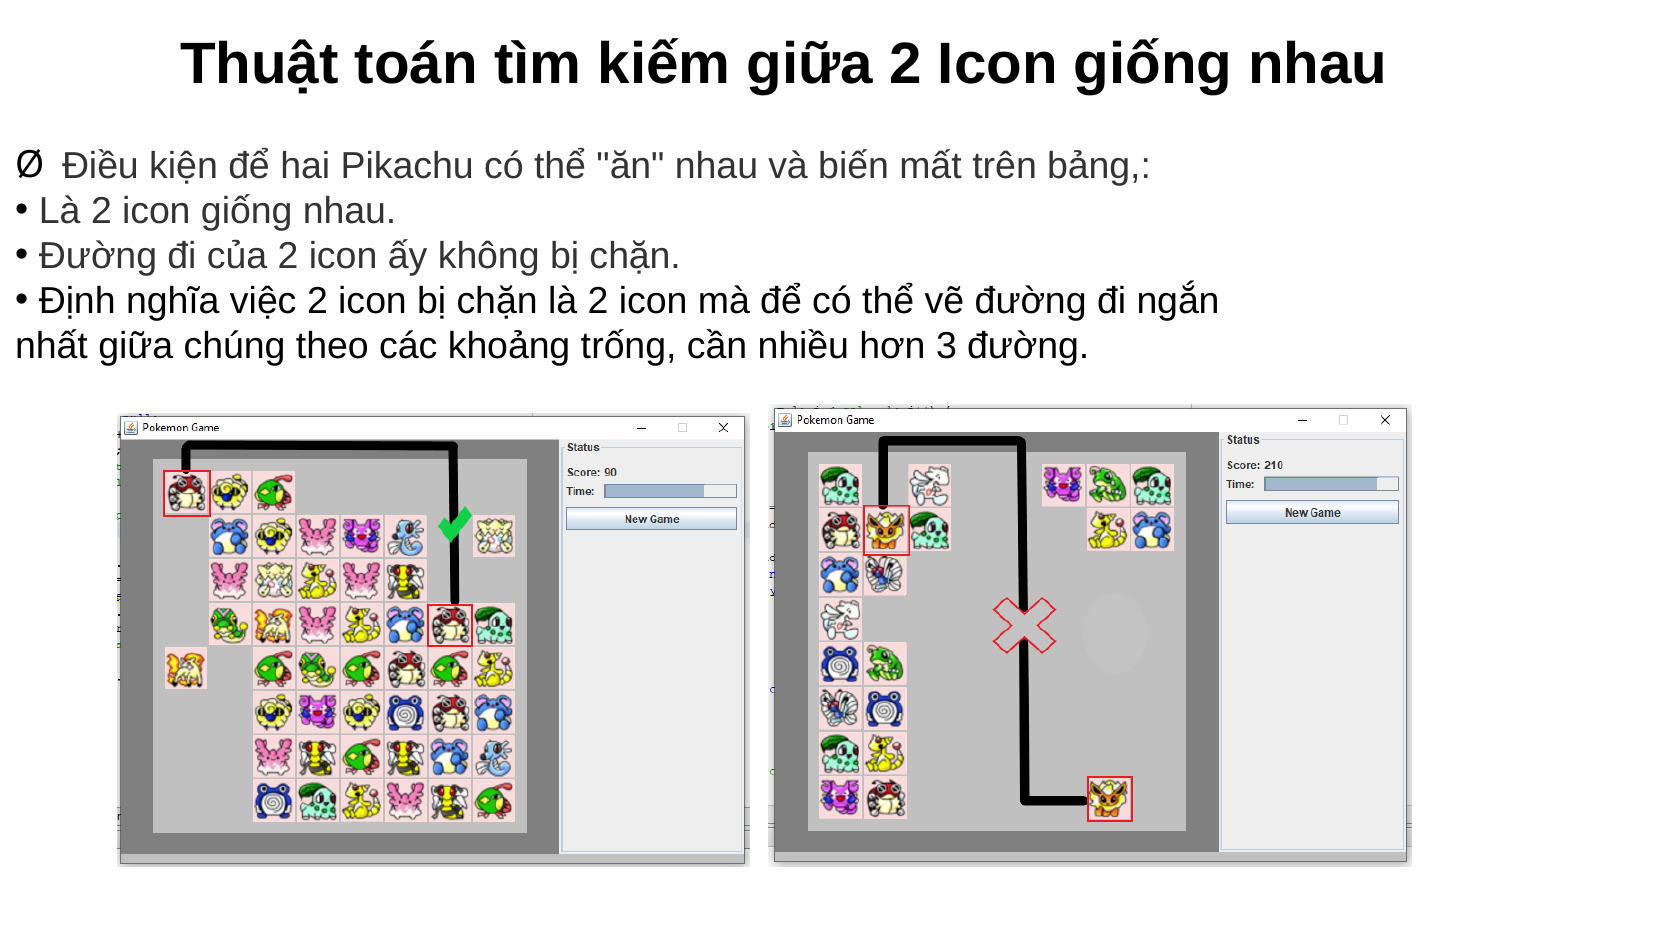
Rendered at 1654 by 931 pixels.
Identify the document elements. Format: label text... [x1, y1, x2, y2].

picture [117, 413, 750, 867]
picture [768, 404, 1412, 867]
text_box Điều kiện để hai Pikachu có thể "ăn" nhau và biến mất trên bảng,: Là 2 icon giống nhau. Đường đi của 2 icon ấy không bị chặn. Định nghĩa việc 2 icon bị chặn là 2 icon mà để có thể vẽ đường đi ngắn nhất giữa chúng theo các khoảng trống, cần nhiều hơn 3 đường. [0, 133, 1264, 374]
text_box Thuật toán tìm kiếm giữa 2 Icon giống nhau [40, 24, 1529, 96]
